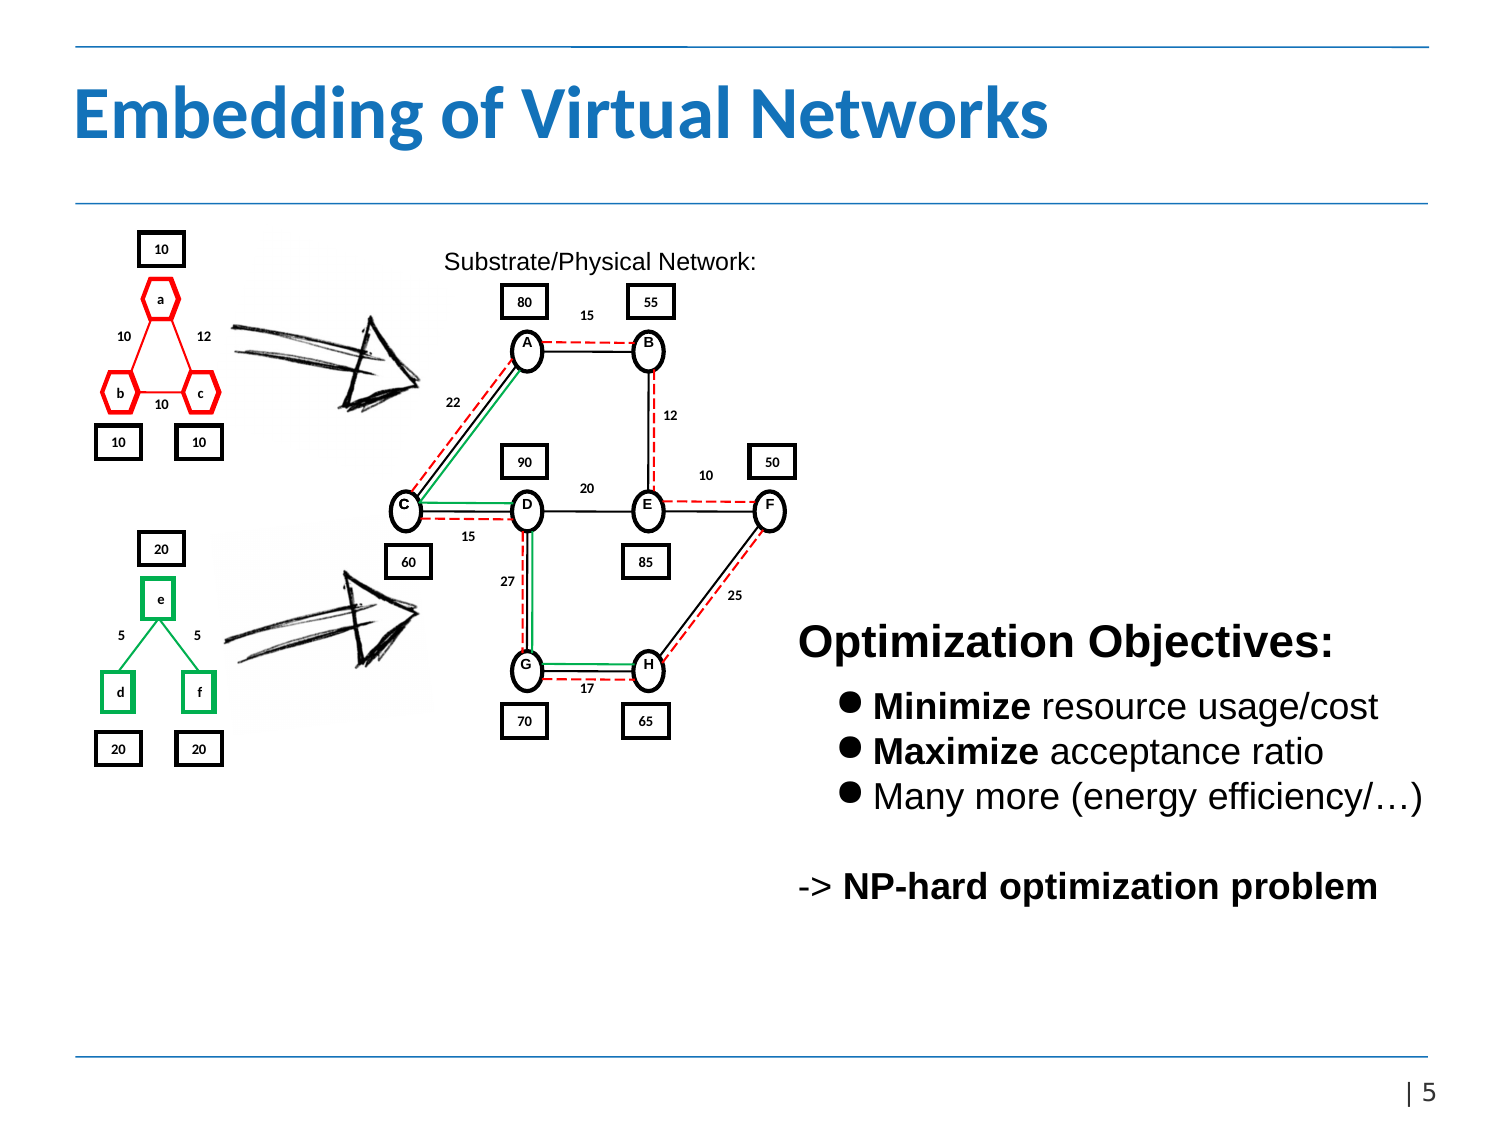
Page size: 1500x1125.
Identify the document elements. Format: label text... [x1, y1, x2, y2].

text_box 10 [95, 425, 142, 459]
text_box E [627, 488, 659, 546]
text_box | <number> [1102, 1068, 1453, 1111]
text_box 60 [385, 544, 432, 578]
text_box 20 [138, 531, 185, 566]
text_box 10 [176, 425, 222, 459]
text_box 50 [749, 444, 796, 479]
text_box a [142, 279, 178, 320]
text_box 12 [181, 319, 229, 353]
text_box 10 [139, 386, 187, 420]
text_box f [183, 671, 214, 712]
picture [210, 514, 434, 736]
text_box B [628, 326, 660, 384]
text_box F [750, 488, 782, 546]
text_box 10 [102, 319, 149, 353]
text_box Substrate/Physical Network: [429, 239, 781, 283]
text_box 90 [501, 444, 548, 479]
text_box 20 [564, 471, 612, 505]
text_box 15 [564, 298, 612, 332]
text_box 85 [623, 544, 669, 578]
text_box e [142, 578, 173, 619]
text_box 27 [485, 564, 533, 598]
text_box 5 [178, 618, 215, 652]
text_box 17 [564, 671, 612, 704]
text_box D [507, 488, 538, 546]
text_box 80 [501, 285, 548, 319]
text_box 20 [95, 731, 142, 766]
text_box C [384, 488, 415, 546]
text_box 70 [501, 704, 548, 738]
text_box H [628, 648, 660, 706]
text_box c [185, 372, 219, 413]
text_box 22 [431, 384, 478, 418]
text_box 55 [628, 285, 674, 319]
picture [199, 224, 456, 482]
text_box d [102, 671, 133, 712]
text_box A [507, 326, 538, 384]
text_box 25 [713, 577, 760, 611]
text_box 65 [623, 704, 669, 738]
text_box 12 [648, 398, 696, 432]
text_box 10 [138, 232, 185, 266]
text_box G [505, 649, 537, 706]
text_box Optimization Objectives: Minimize resource usage/cost Maximize acceptance ratio Many more (energy efficiency/…) -> NP-hard optimization problem [782, 596, 1500, 793]
text_box 5 [103, 618, 139, 652]
text_box 20 [176, 731, 222, 766]
text_box b [102, 372, 138, 413]
text_box 15 [446, 518, 493, 552]
text_box Embedding of Virtual Networks [67, 67, 1134, 182]
text_box 10 [683, 458, 731, 491]
